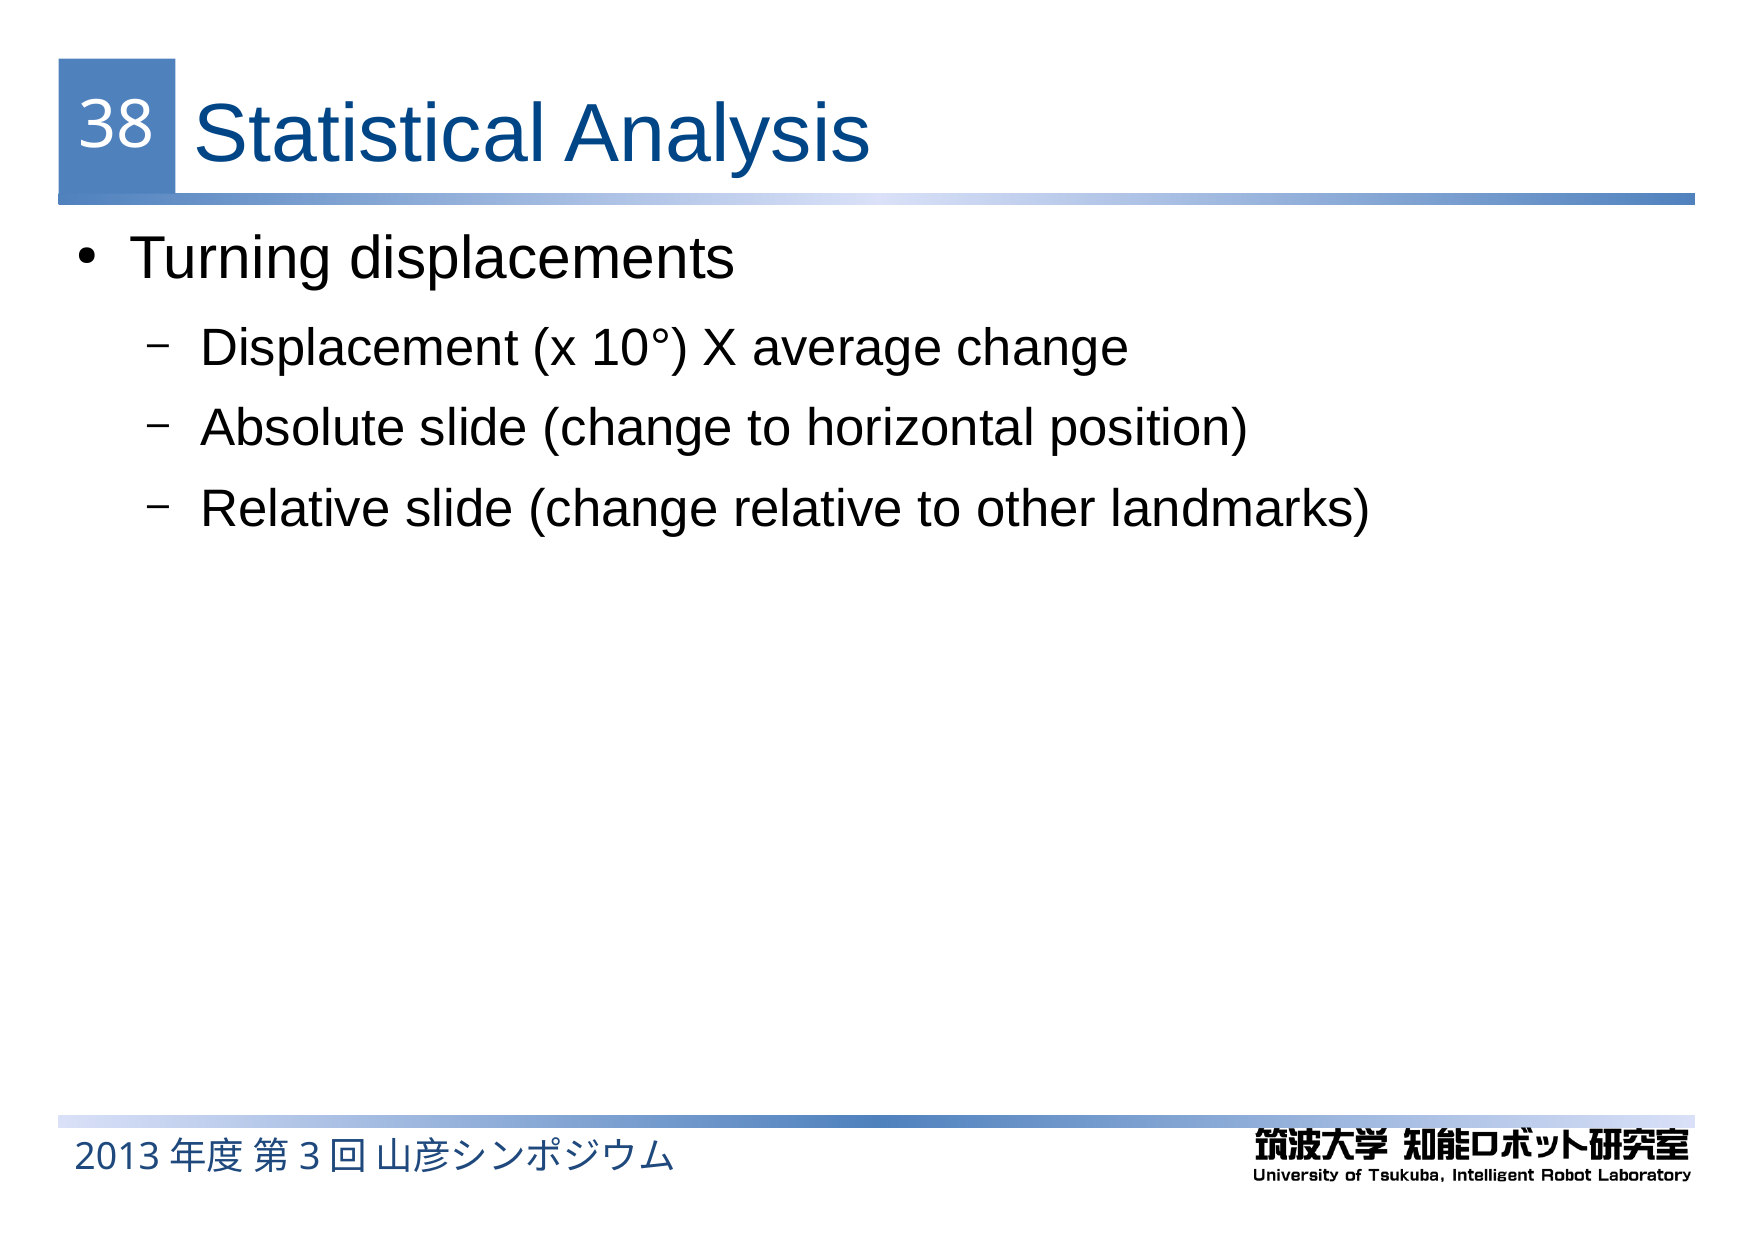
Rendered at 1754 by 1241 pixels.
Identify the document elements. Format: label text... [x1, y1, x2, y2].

list Turning displacements Displacement (x 10°) X average change Absolute slide (change to horizontal position) Relative slide (change relative to other landmarks) [58, 223, 1696, 1109]
title Statistical Analysis [193, 61, 1651, 205]
picture [1252, 1127, 1691, 1182]
